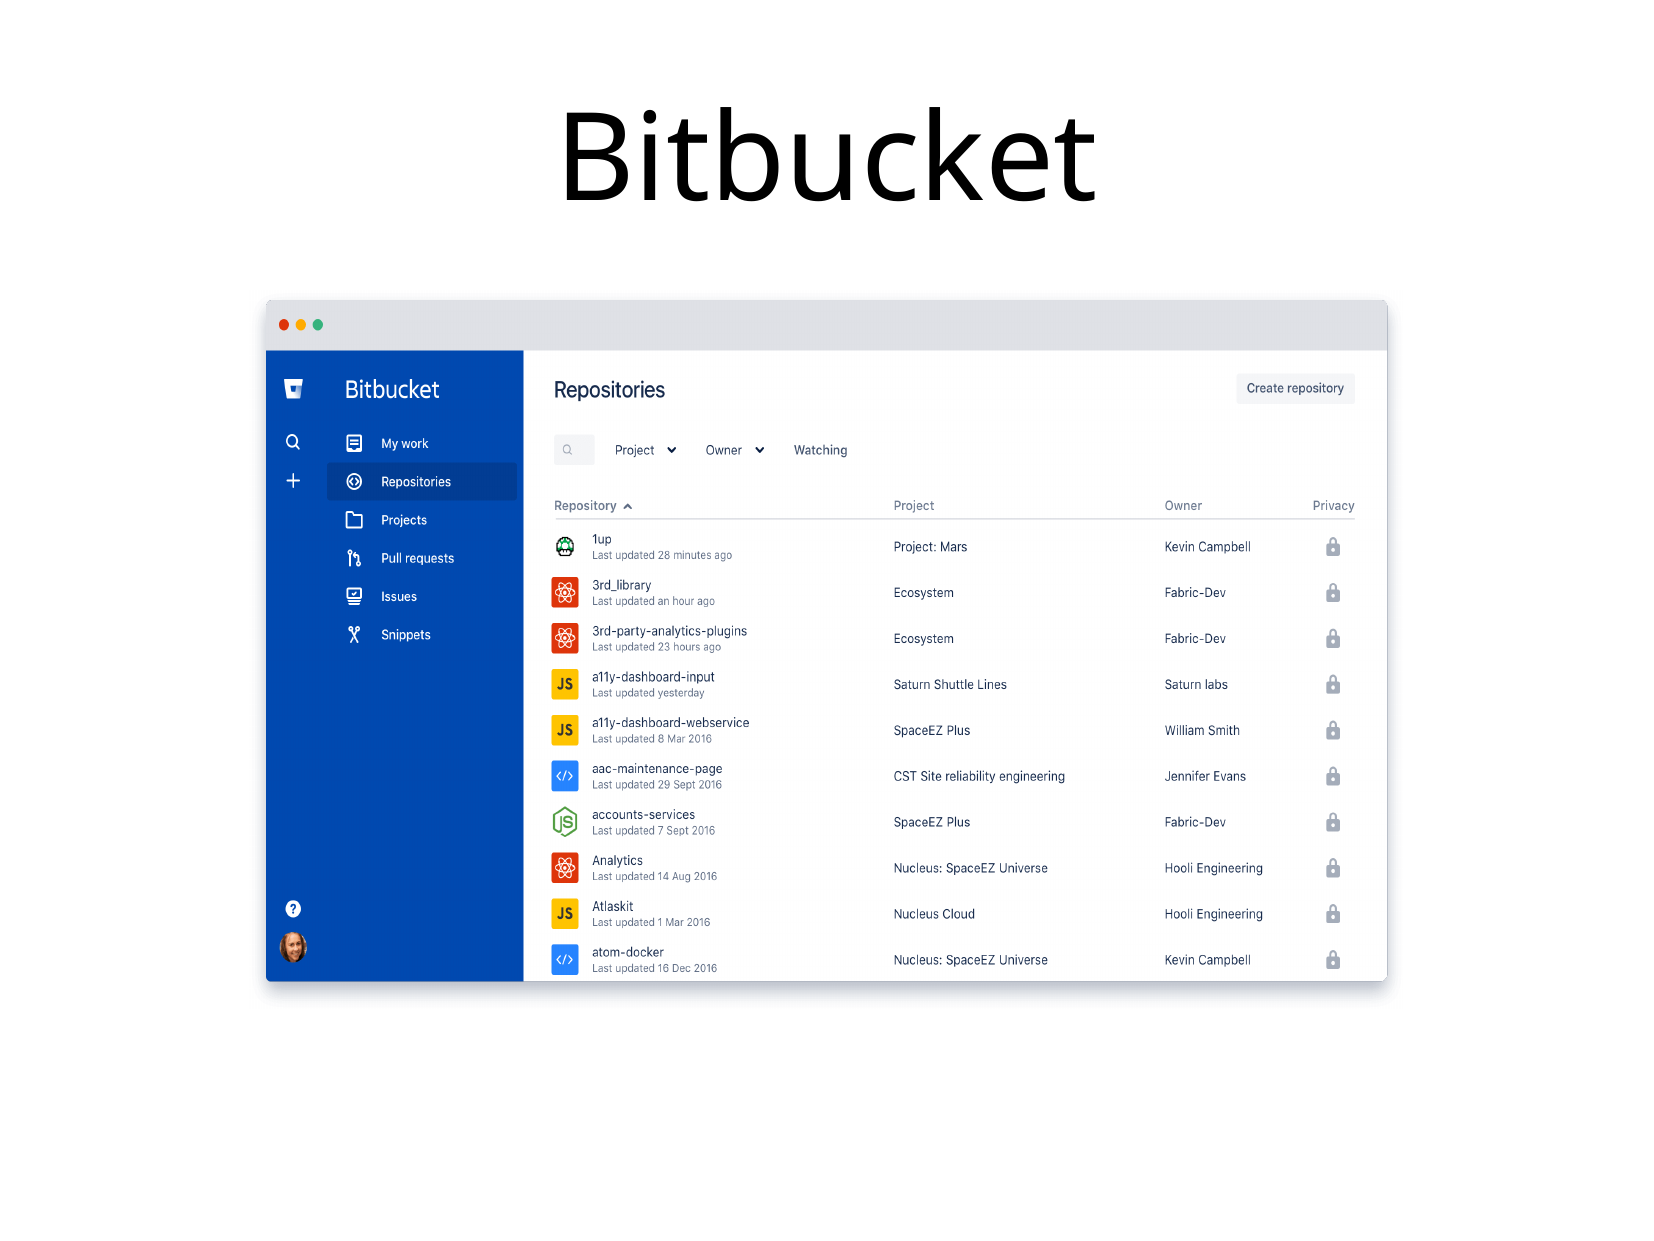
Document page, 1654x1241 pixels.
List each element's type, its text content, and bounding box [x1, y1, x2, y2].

picture [249, 290, 1404, 1010]
title Bitbucket [82, 49, 1571, 257]
